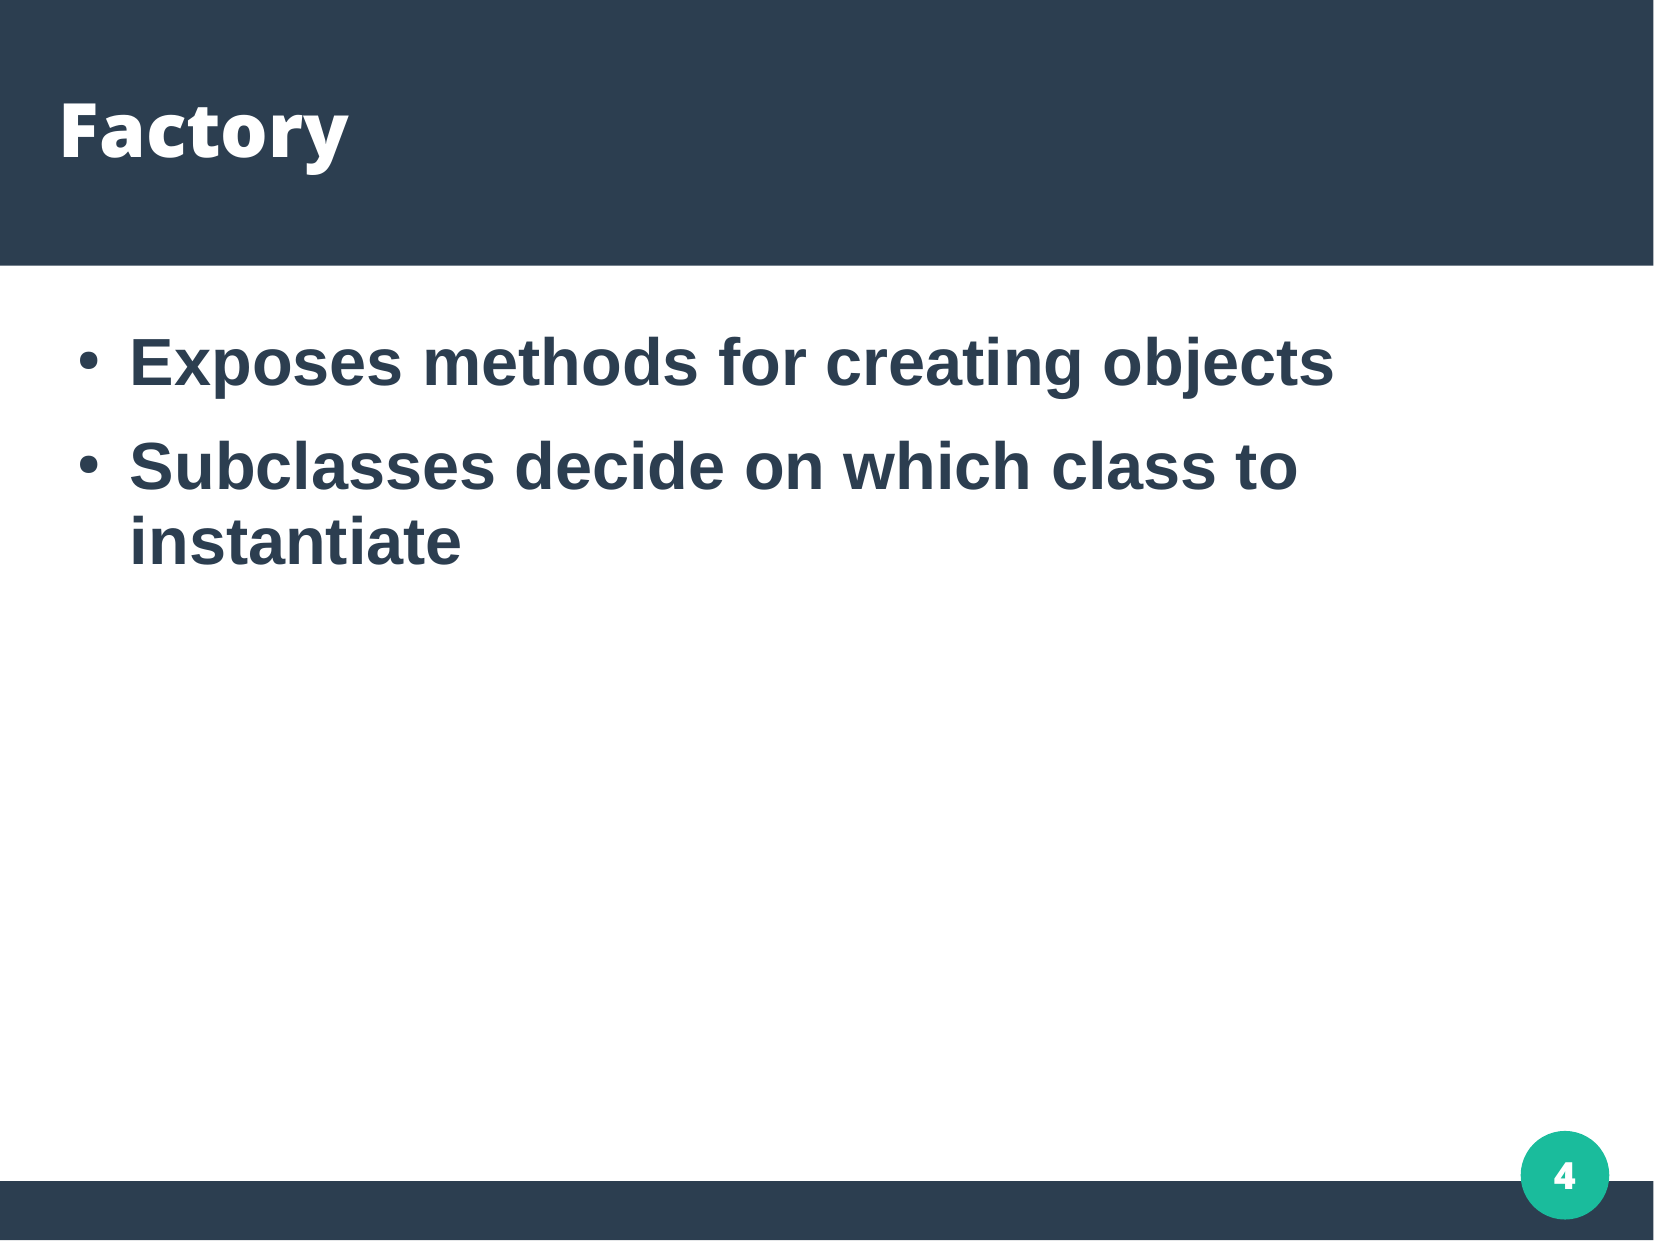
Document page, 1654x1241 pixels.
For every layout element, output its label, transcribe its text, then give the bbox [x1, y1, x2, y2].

title Factory [59, 49, 1595, 207]
list Exposes methods for creating objects Subclasses decide on which class to instantiate [59, 324, 1595, 1152]
